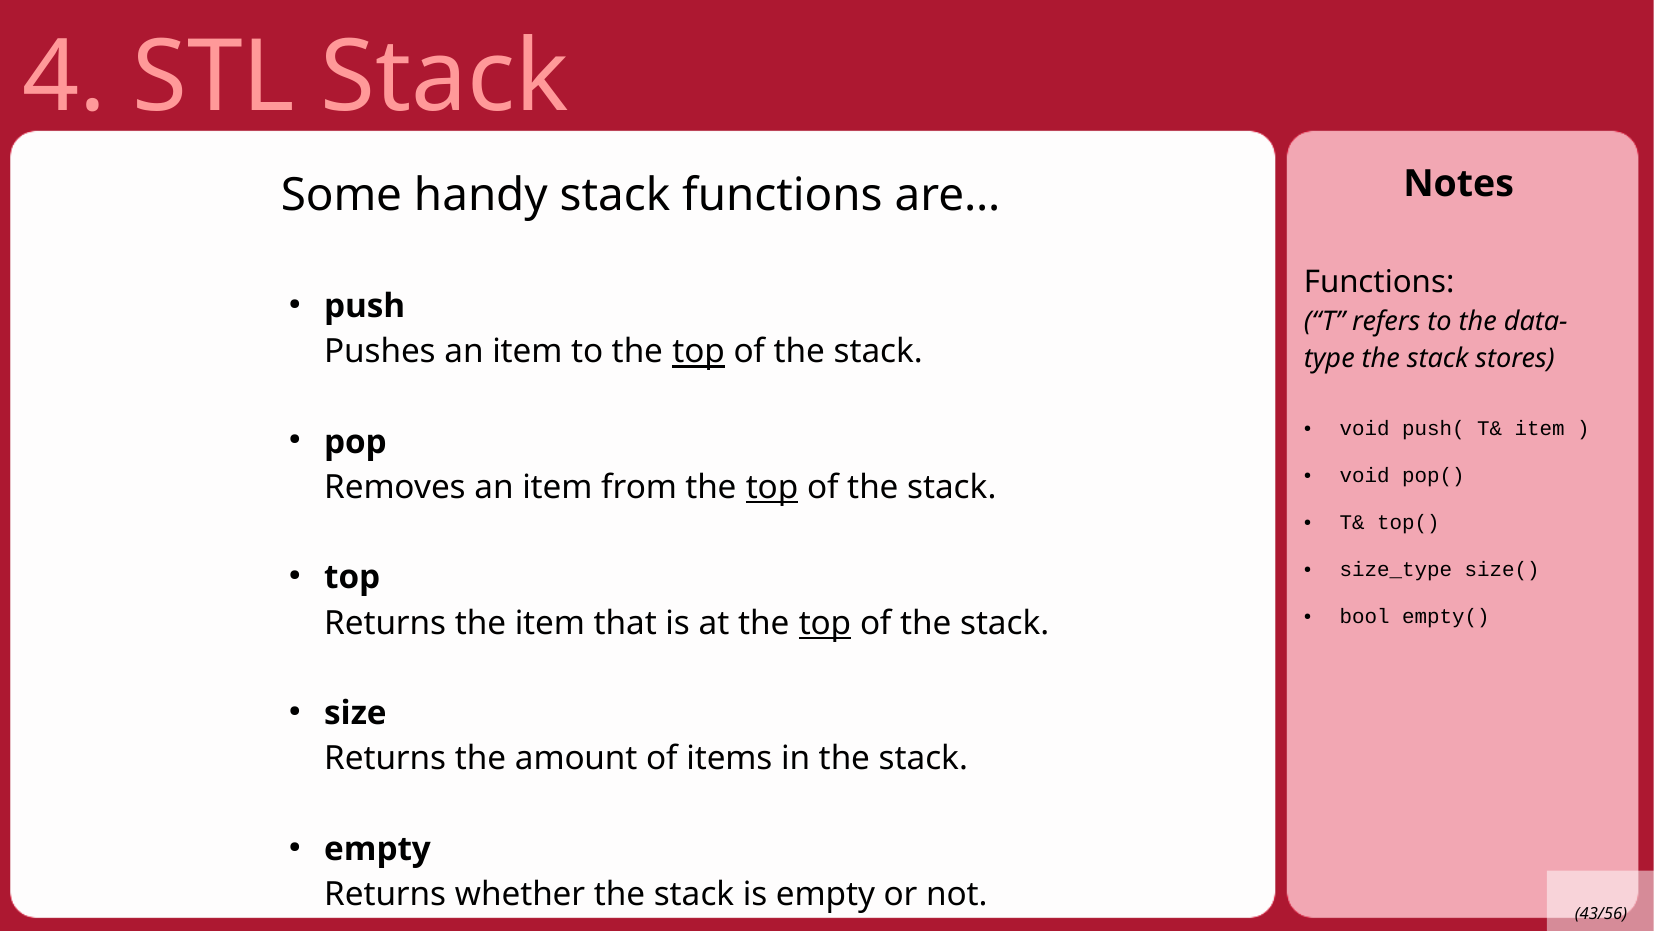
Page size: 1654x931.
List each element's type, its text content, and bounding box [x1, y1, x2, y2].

text_box Some handy stack functions are… [34, 160, 1248, 224]
text_box Notes Functions: (“T” refers to the data-type the stack stores) void push( T& item ) void pop() T& top() size_type size() bool empty() [1289, 149, 1629, 591]
text_box push Pushes an item to the top of the stack. pop Removes an item from the top of the stack. top Returns the item that is at the top of the stack. size Returns the amount of items in the stack. empty Returns whether the stack is empty or not. [288, 281, 1061, 827]
title 4. STL Stack [22, 7, 1511, 136]
text_box (<number>/56) [1546, 877, 1654, 931]
picture [0, 0, 1654, 931]
